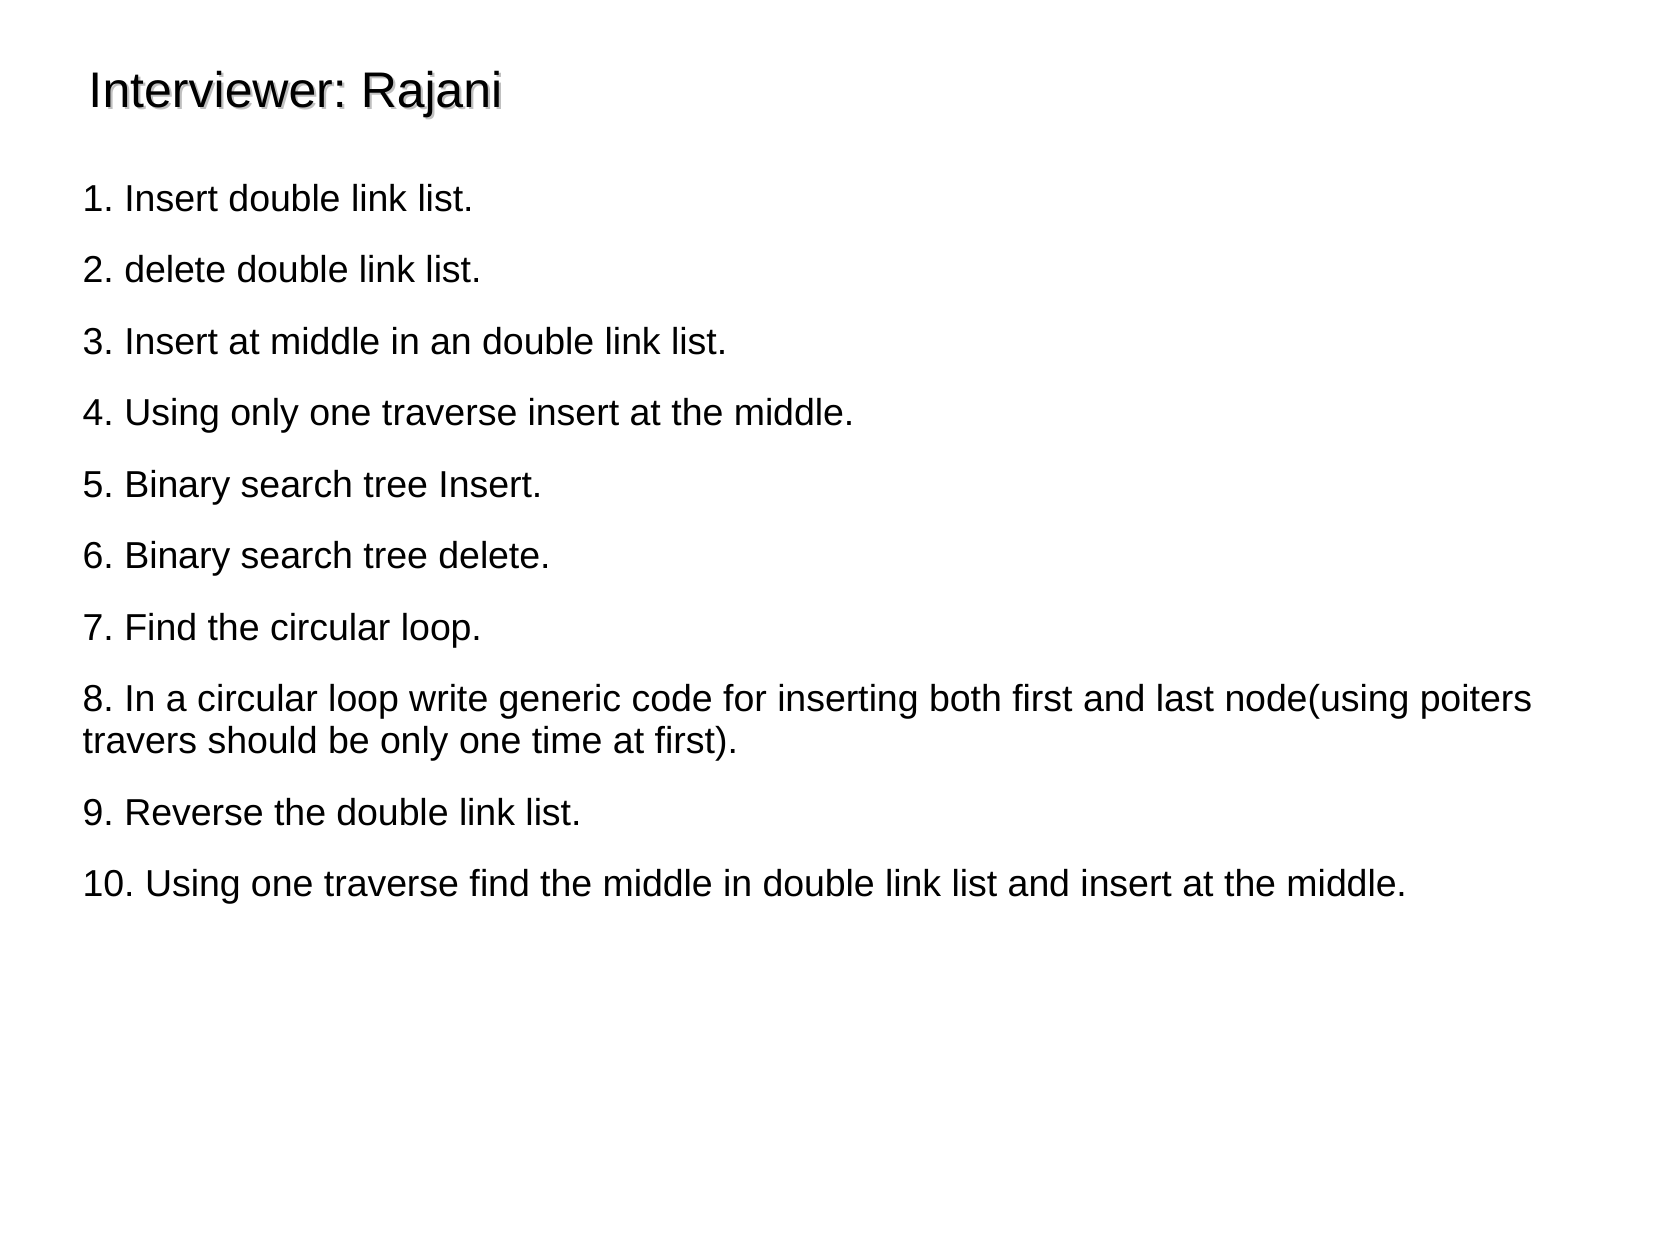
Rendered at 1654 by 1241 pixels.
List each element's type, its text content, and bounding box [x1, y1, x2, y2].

title Interviewer: Rajani [82, 49, 508, 130]
list 1. Insert double link list. 2. delete double link list. 3. Insert at middle in an double link list. 4. Using only one traverse insert at the middle. 5. Binary search tree Insert. 6. Binary search tree delete. 7. Find the circular loop. 8. In a circular loop write generic code for inserting both first and last node(using poiters travers should be only one time at first). 9. Reverse the double link list. 10. Using one traverse find the middle in double link list and insert at the middle. [82, 177, 1571, 1134]
